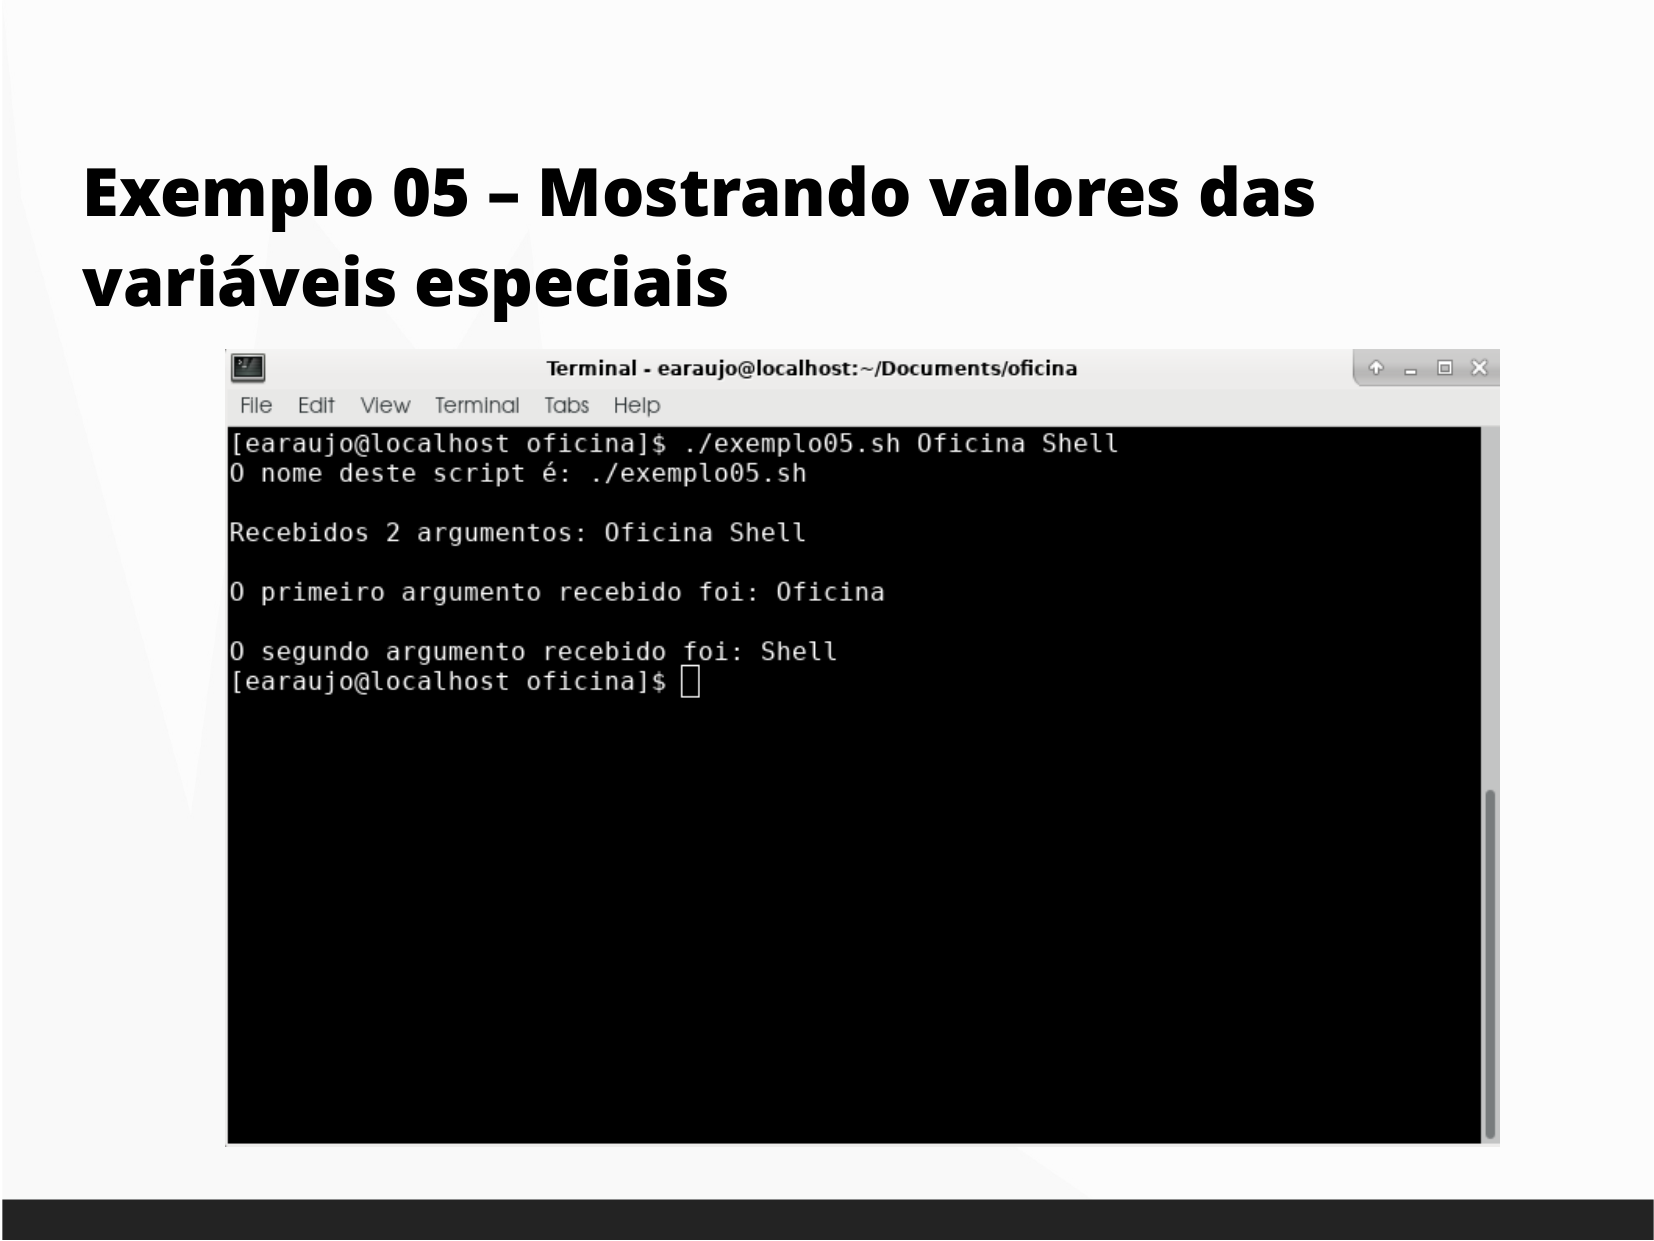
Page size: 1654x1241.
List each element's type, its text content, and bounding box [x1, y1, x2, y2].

picture [2, 0, 1654, 1241]
title Exemplo 05 – Mostrando valores das variáveis especiais [82, 132, 1571, 340]
